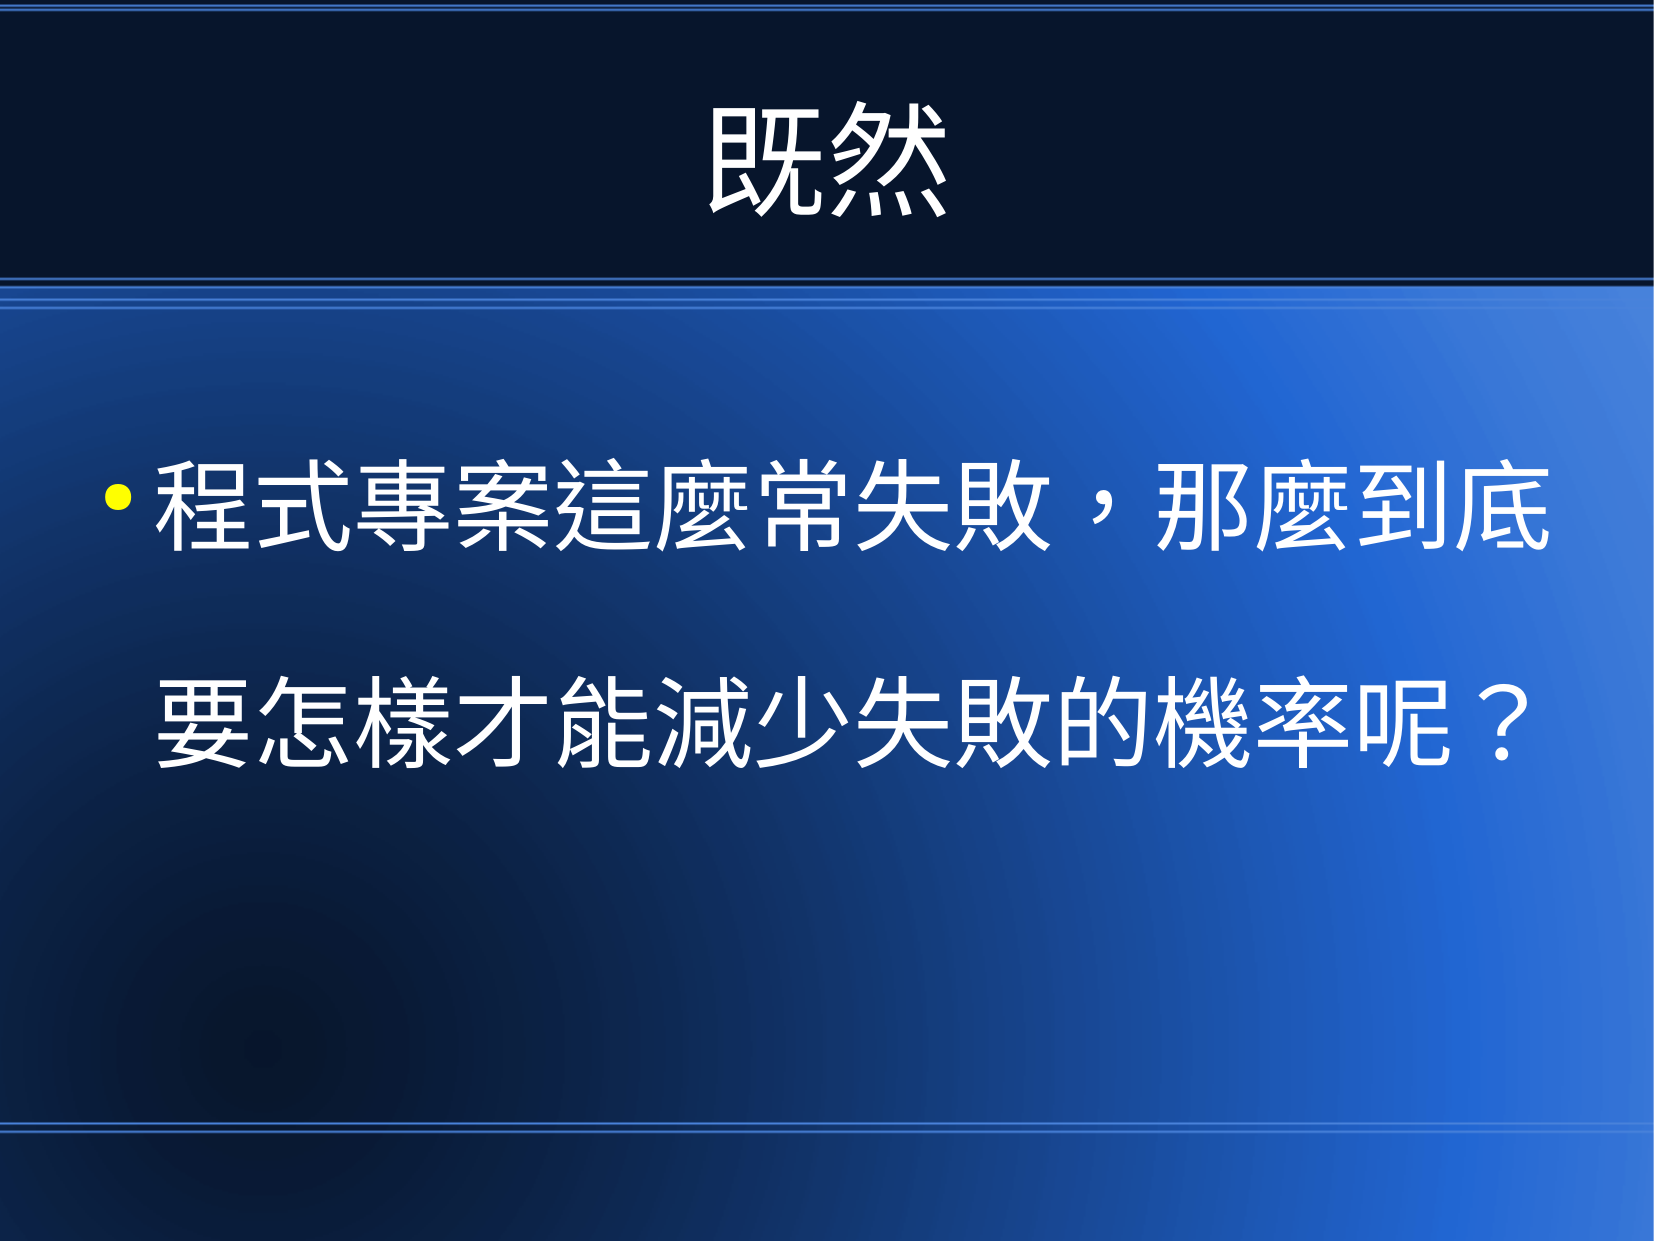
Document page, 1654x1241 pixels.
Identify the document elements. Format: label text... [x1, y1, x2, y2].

picture [0, 0, 1654, 1241]
title 既然 [82, 49, 1571, 257]
list 程式專案這麼常失敗，那麼到底要怎樣才能減少失敗的機率呢？ [82, 355, 1571, 1241]
